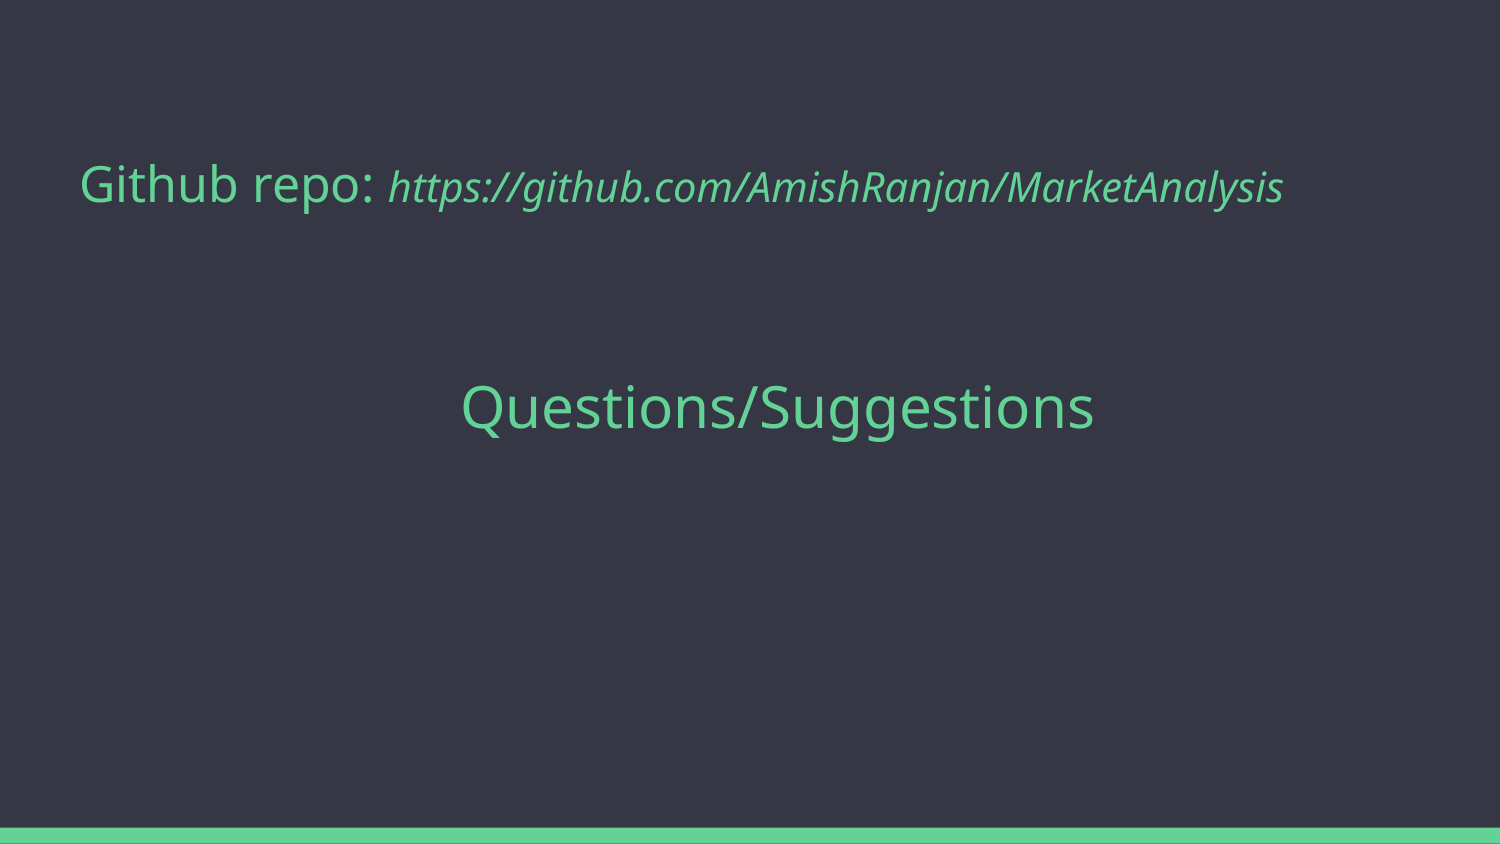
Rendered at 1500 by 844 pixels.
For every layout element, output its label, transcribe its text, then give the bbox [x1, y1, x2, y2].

title Github repo: https://github.com/AmishRanjan/MarketAnalysis [64, 137, 1462, 232]
title Questions/Suggestions [64, 354, 1462, 449]
